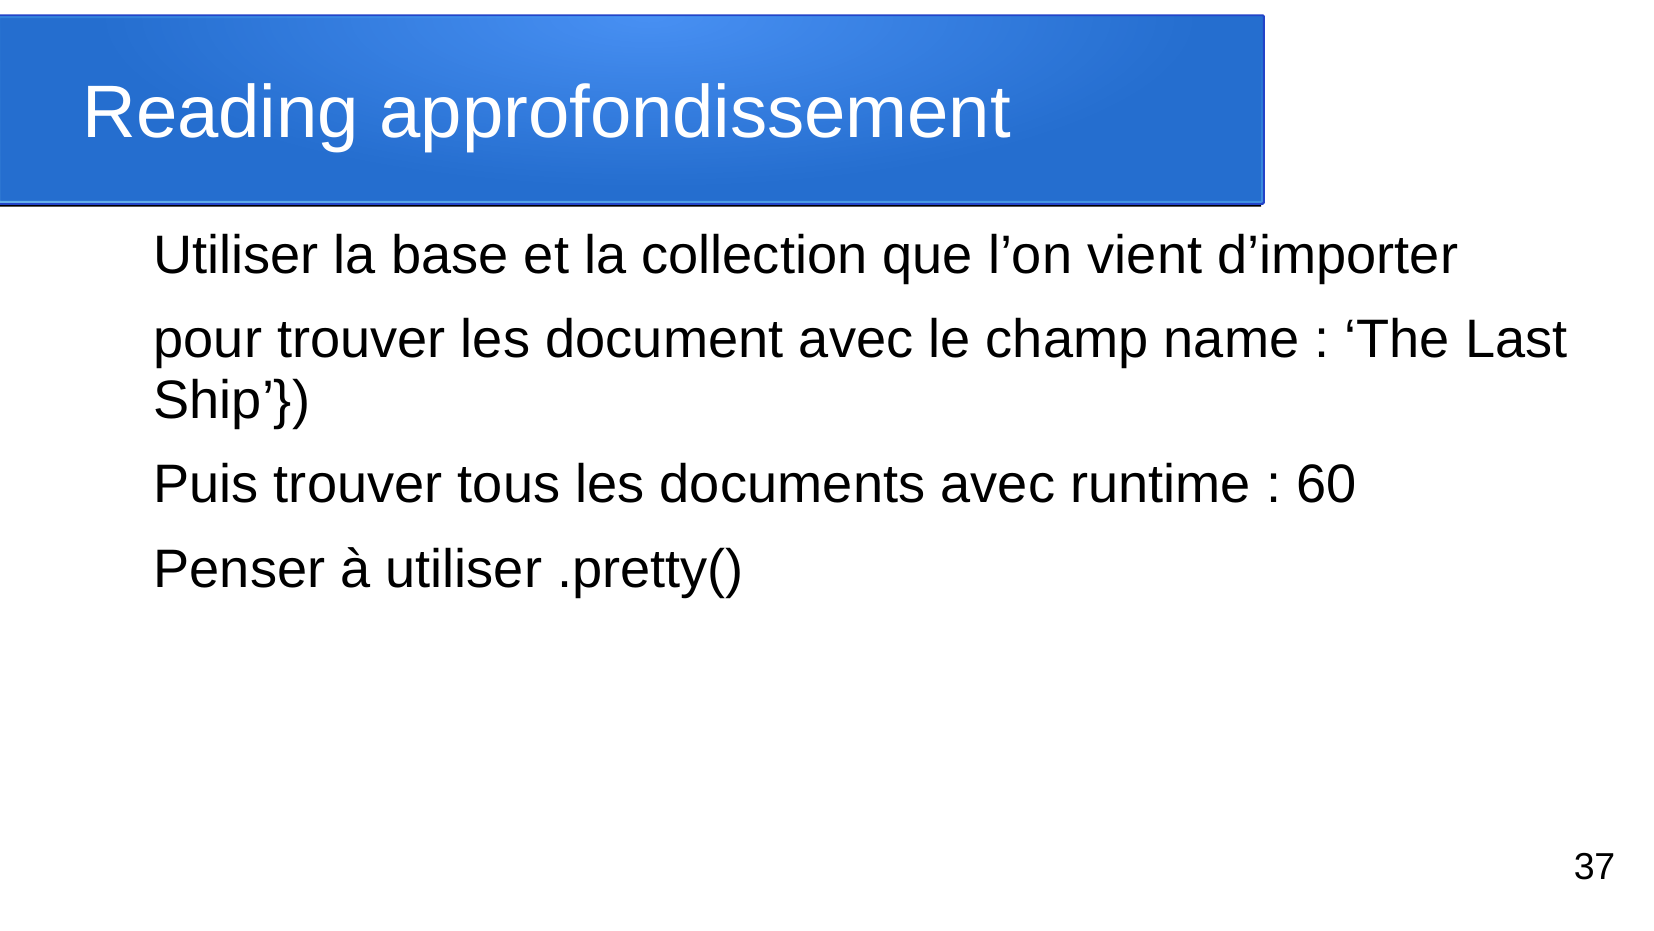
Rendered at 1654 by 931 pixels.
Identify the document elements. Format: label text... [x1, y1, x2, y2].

title Reading approfondissement [82, 35, 1235, 189]
text_box 37 [1559, 838, 1631, 896]
list Utiliser la base et la collection que l’on vient d’importer pour trouver les document avec le champ name : ‘The Last Ship’}) Puis trouver tous les documents avec runtime : 60 Penser à utiliser .pretty() [82, 224, 1571, 764]
